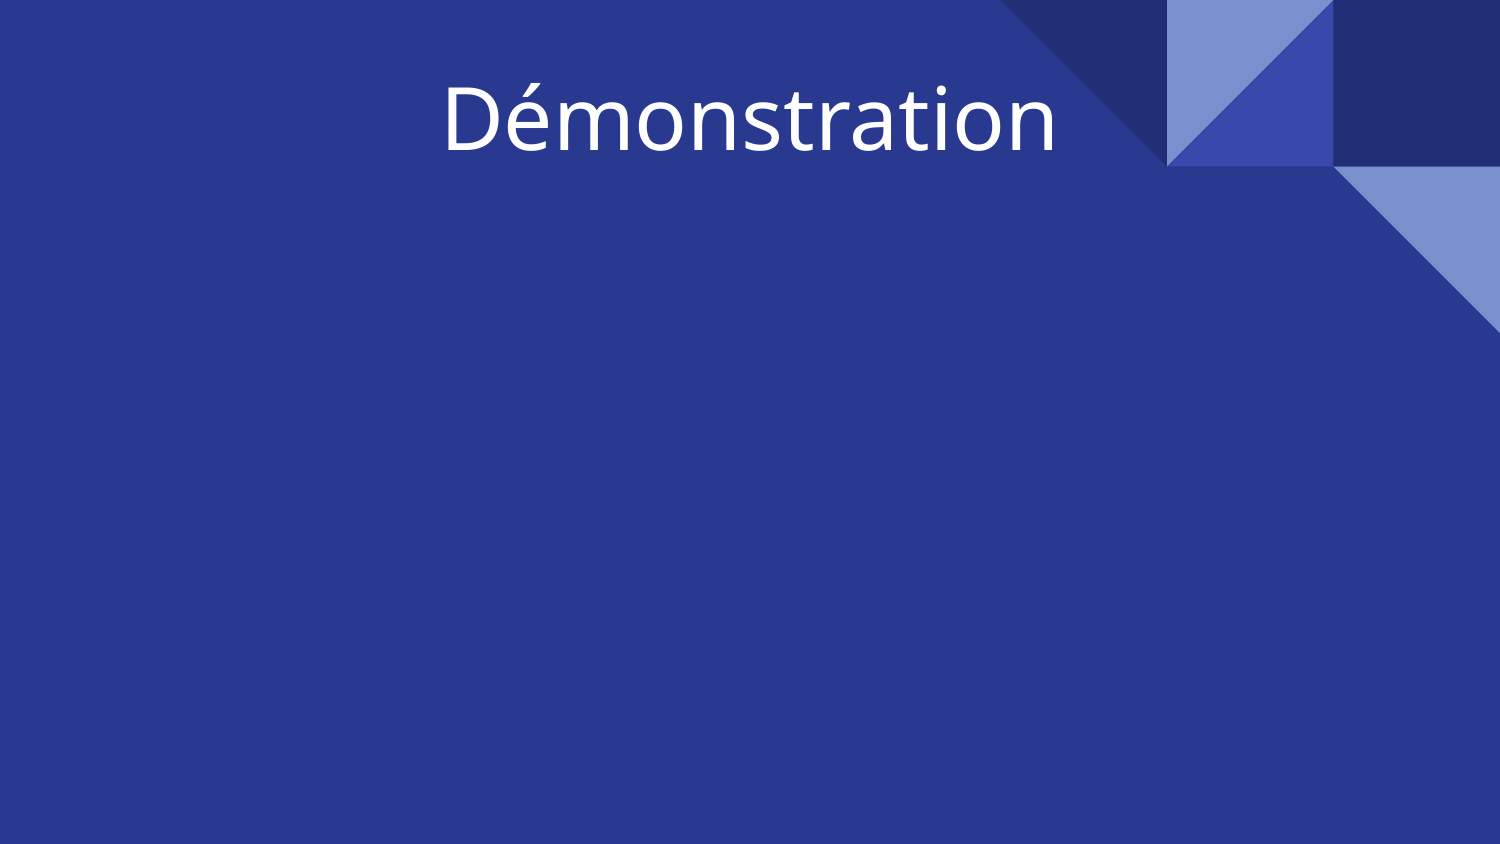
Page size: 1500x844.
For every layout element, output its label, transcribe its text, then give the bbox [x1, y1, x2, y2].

title Démonstration [75, 45, 1425, 184]
